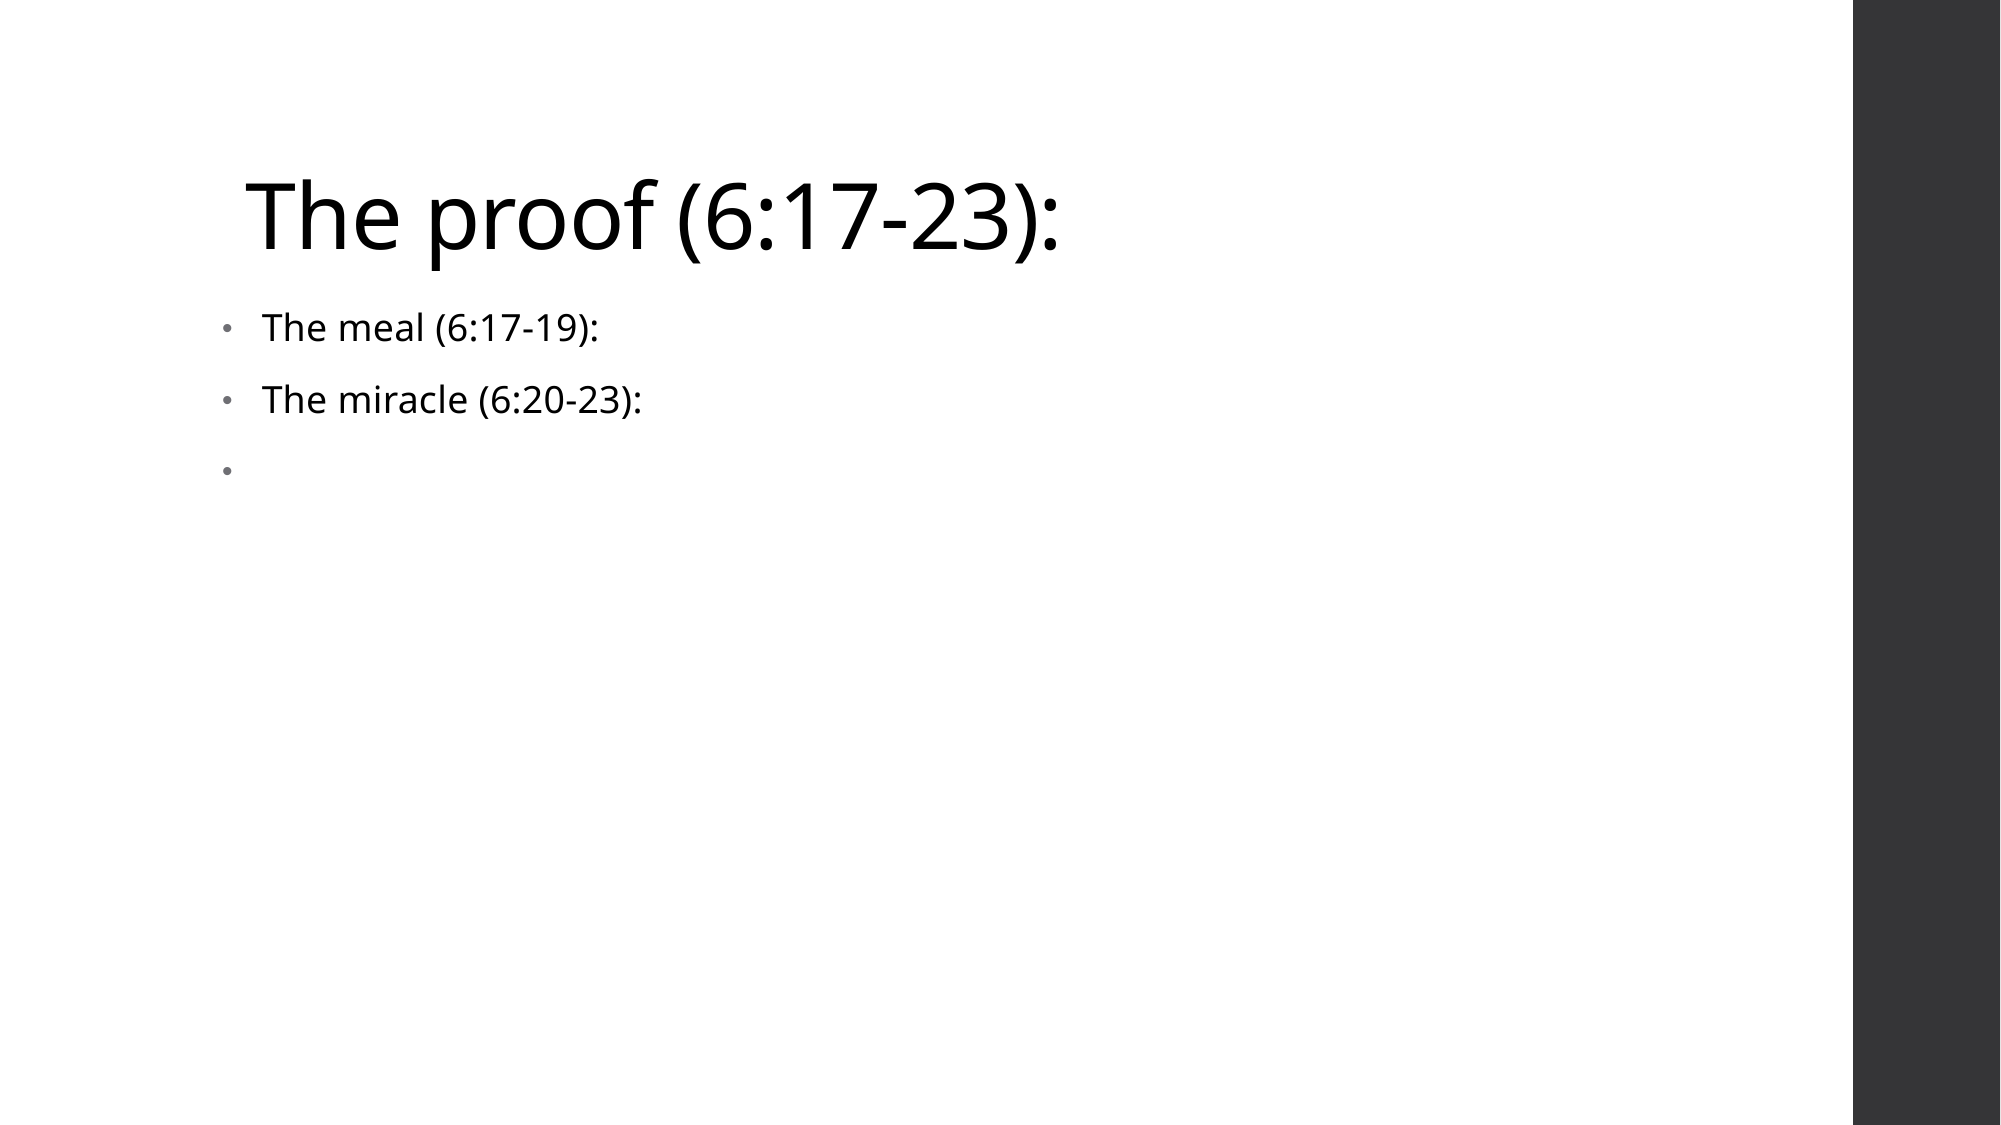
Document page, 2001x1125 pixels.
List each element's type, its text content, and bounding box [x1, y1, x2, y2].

title The proof (6:17-23): [206, 60, 1797, 278]
list The meal (6:17-19): The miracle (6:20-23): [206, 299, 1617, 1014]
